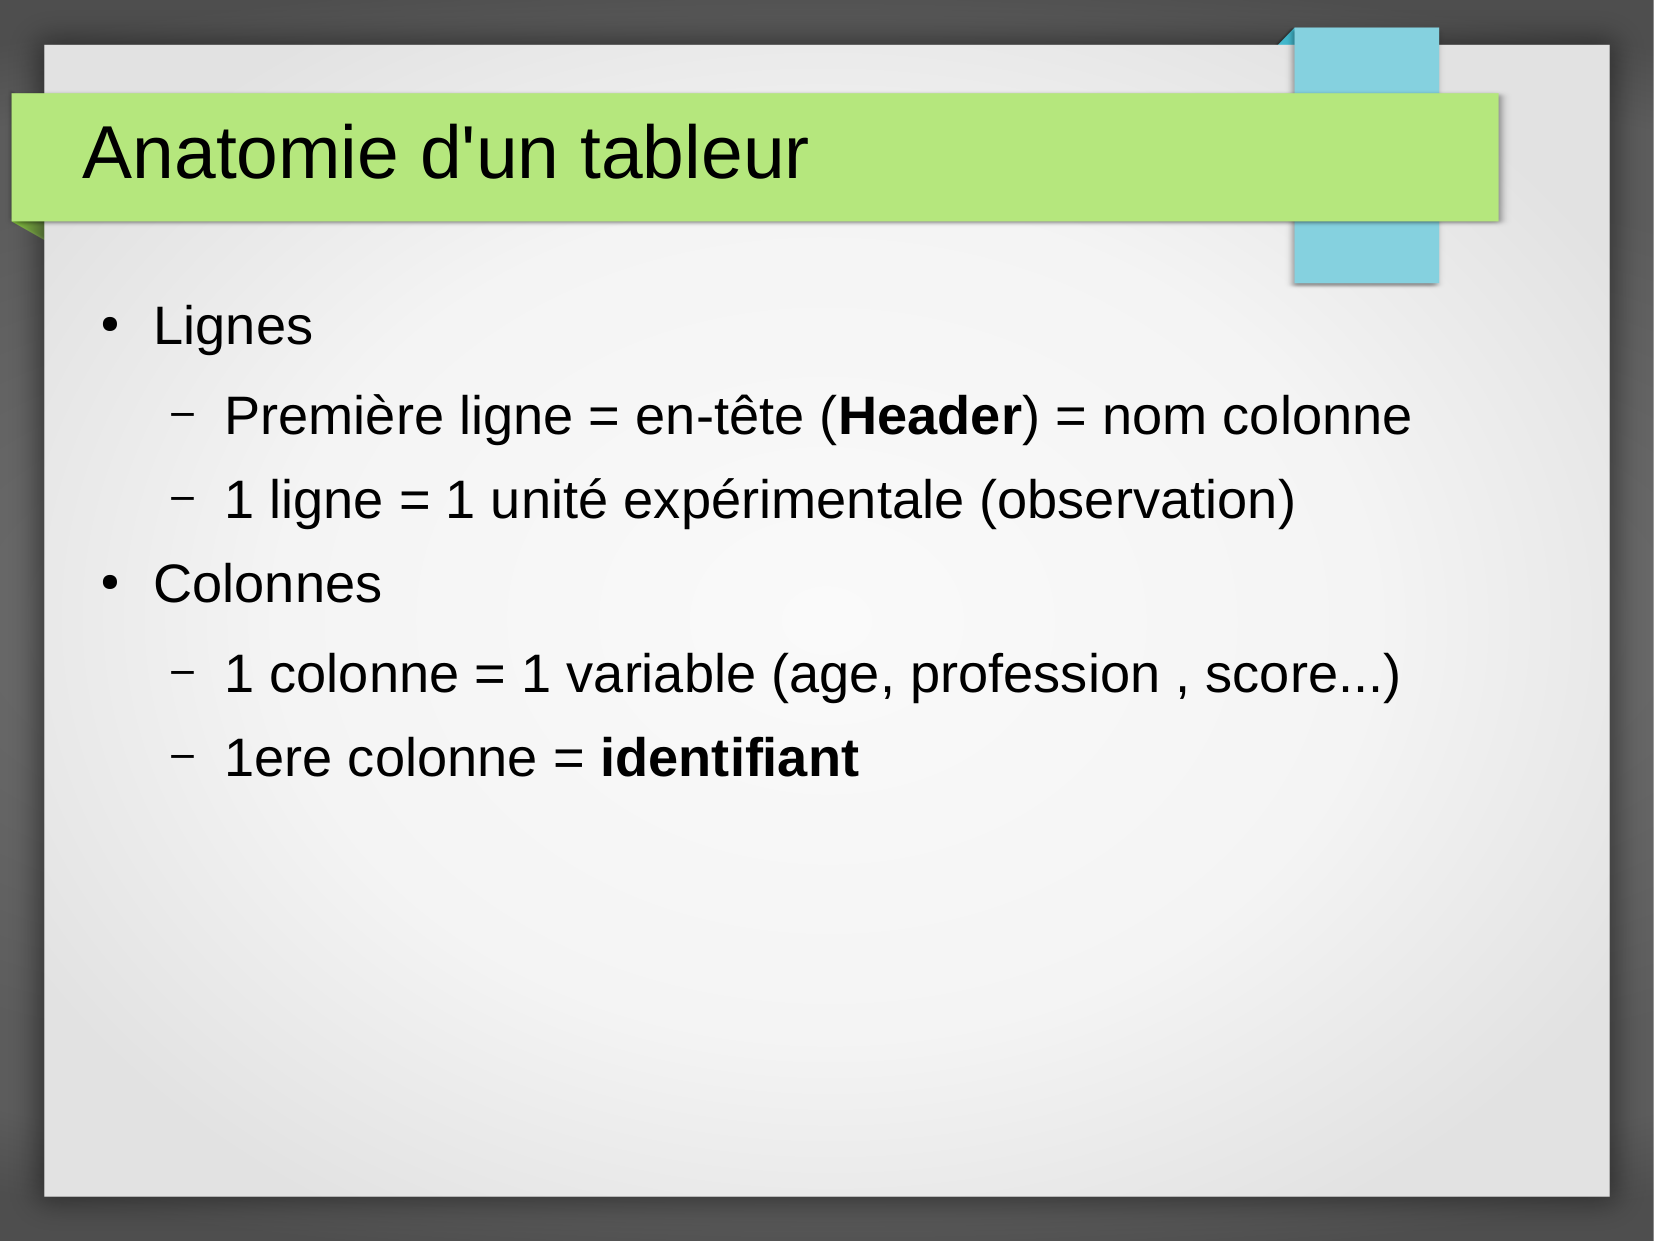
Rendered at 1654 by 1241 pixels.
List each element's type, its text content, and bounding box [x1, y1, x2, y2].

list Lignes Première ligne = en-tête (Header) = nom colonne 1 ligne = 1 unité expérimentale (observation) Colonnes 1 colonne = 1 variable (age, profession , score...) 1ere colonne = identifiant [82, 295, 1571, 1015]
title Anatomie d'un tableur [82, 49, 1571, 257]
picture [0, 0, 1654, 1241]
